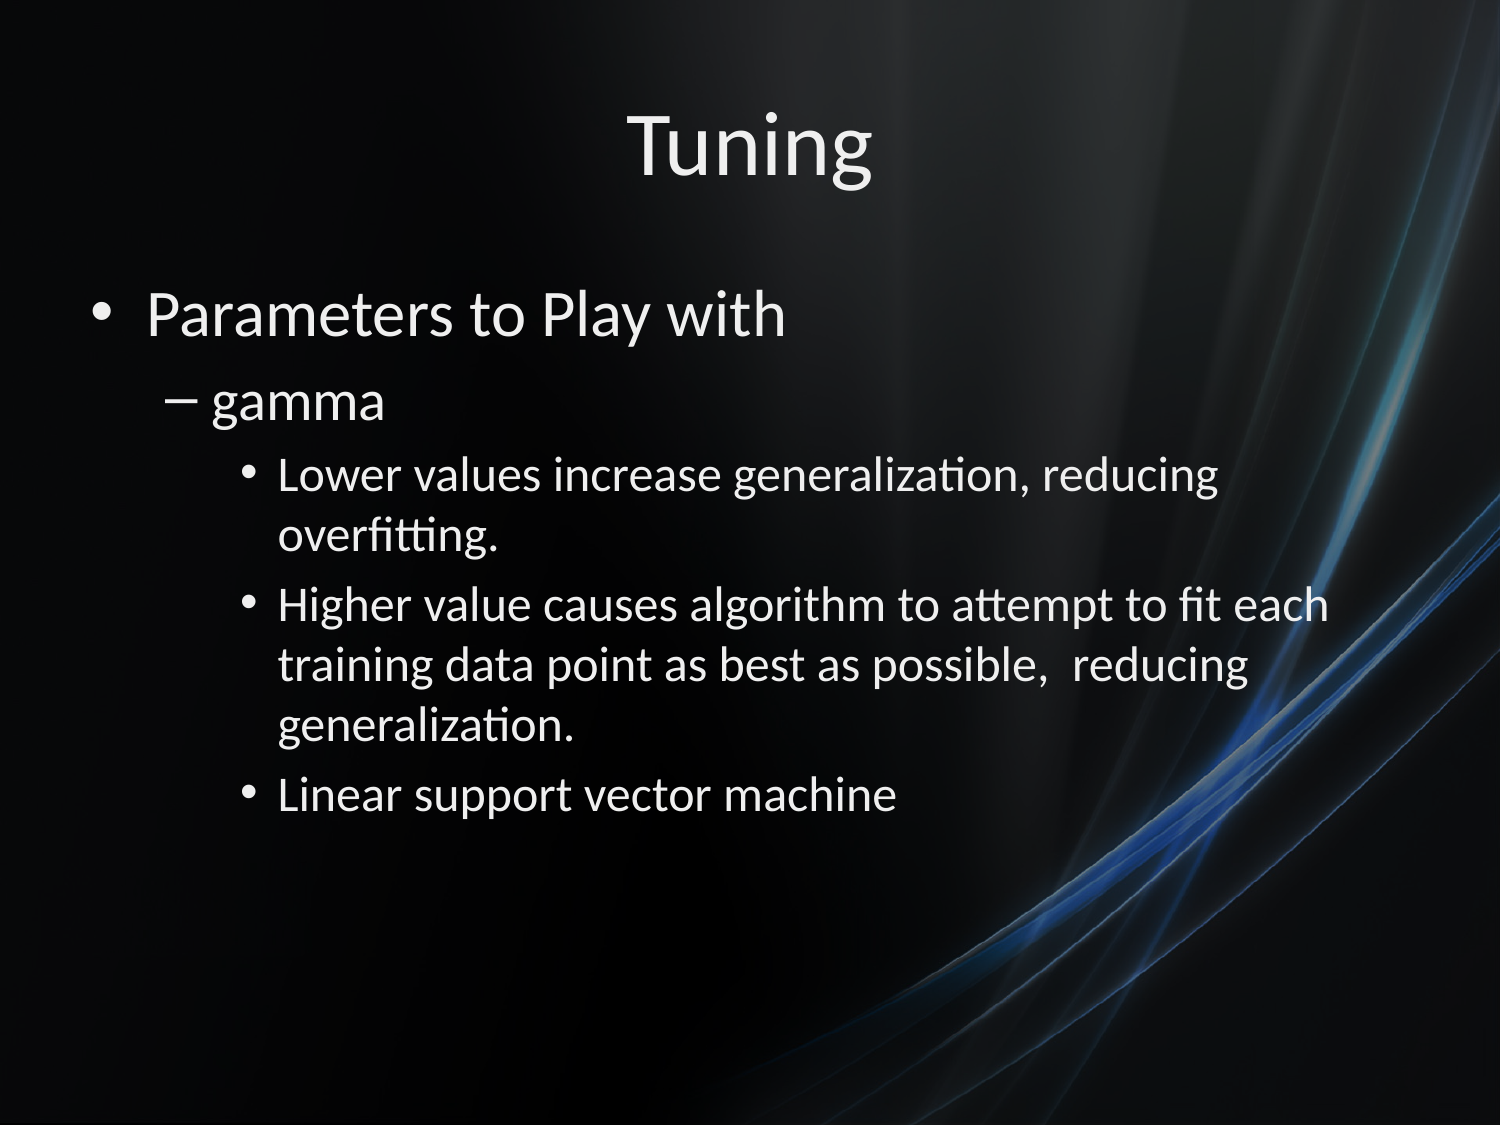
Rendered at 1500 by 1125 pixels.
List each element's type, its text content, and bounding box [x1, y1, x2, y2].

list Parameters to Play with gamma Lower values increase generalization, reducing overfitting. Higher value causes algorithm to attempt to fit each training data point as best as possible, reducing generalization. Linear support vector machine [75, 262, 1425, 1005]
title Tuning [75, 45, 1425, 233]
picture [0, 0, 1500, 1125]
